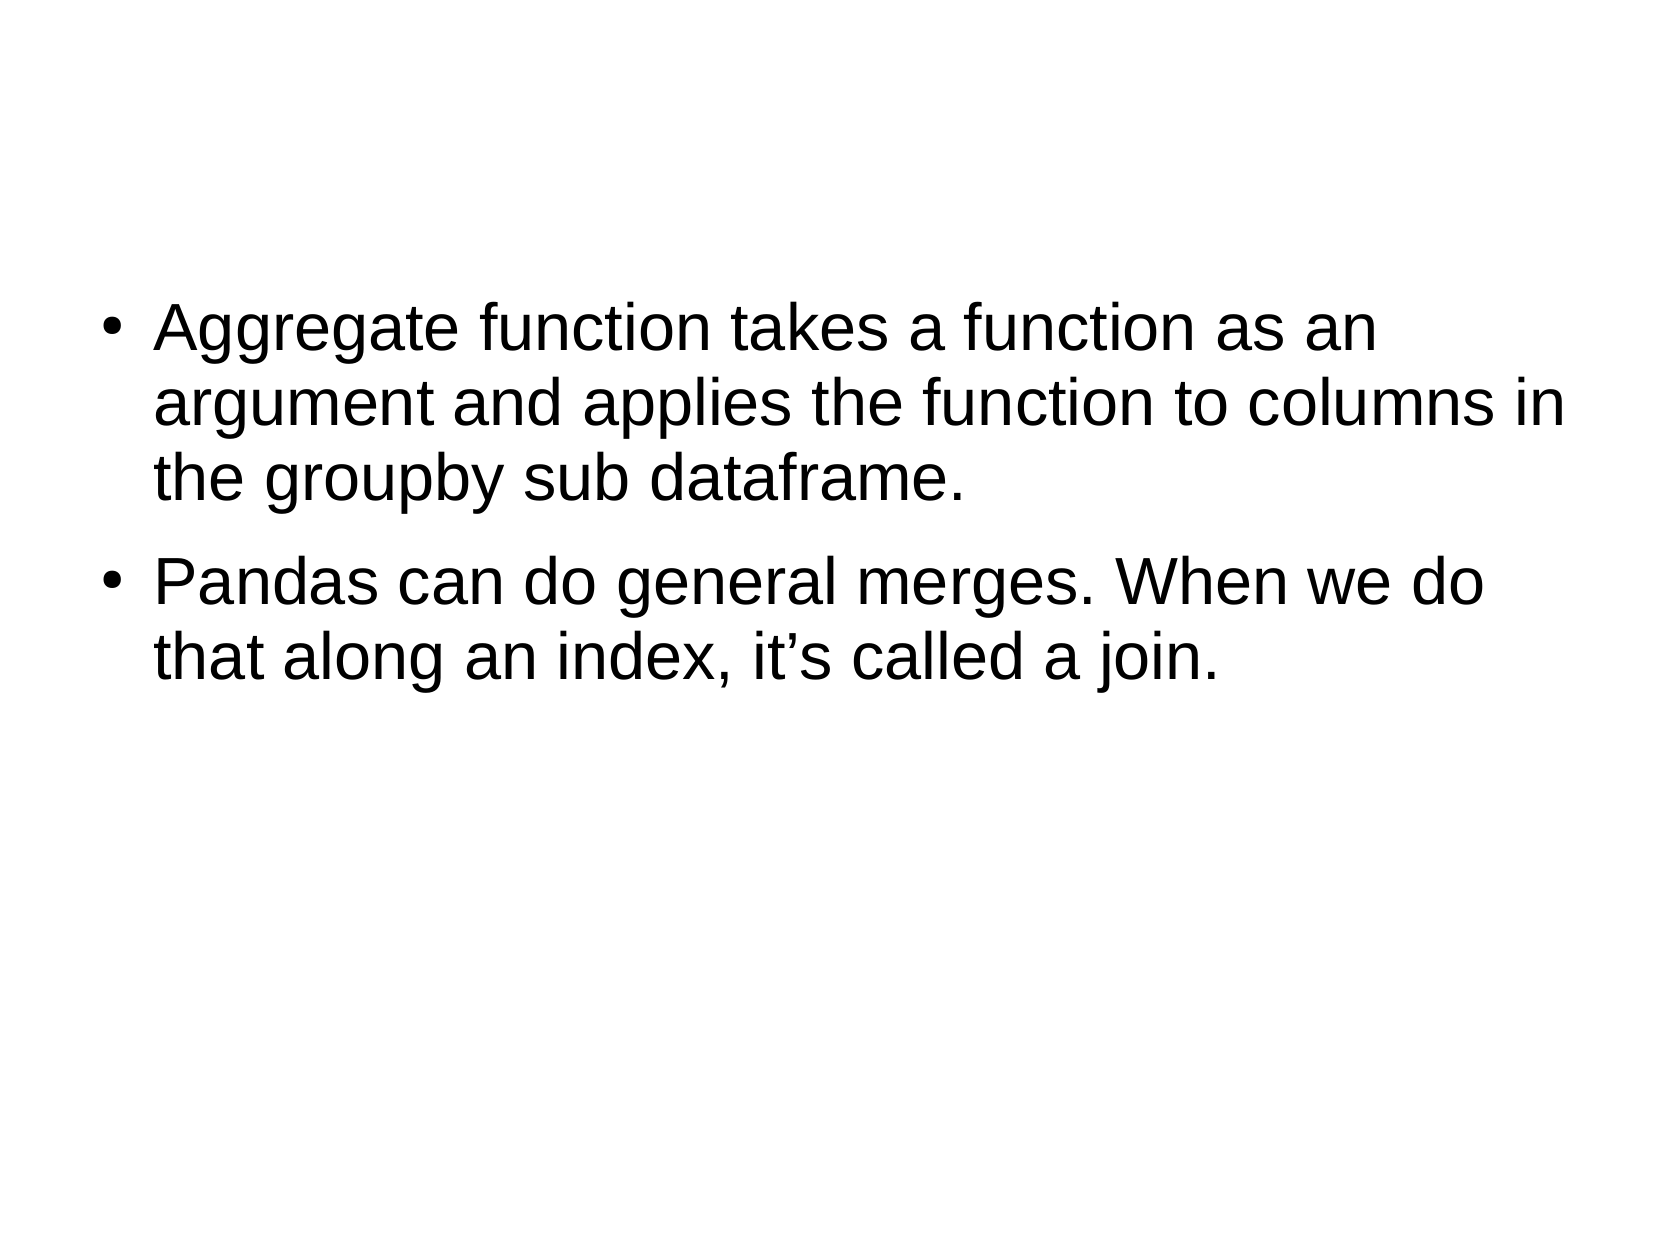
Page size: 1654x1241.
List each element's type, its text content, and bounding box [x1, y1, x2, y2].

list Aggregate function takes a function as an argument and applies the function to columns in the groupby sub dataframe. Pandas can do general merges. When we do that along an index, it’s called a join. [82, 290, 1571, 1010]
